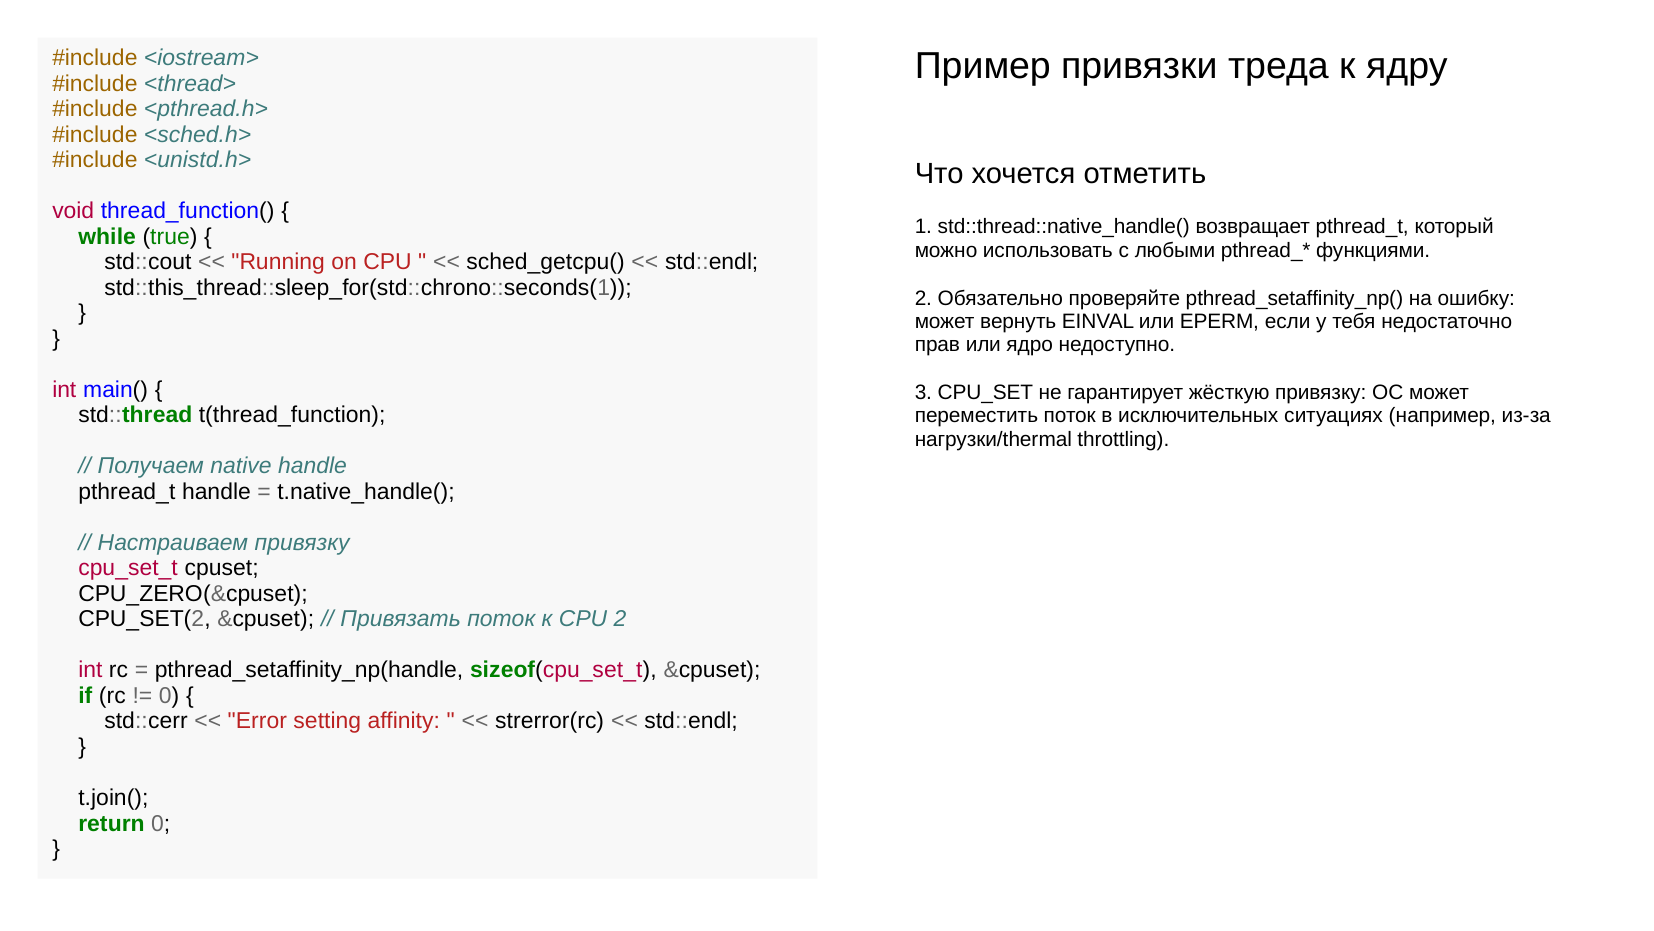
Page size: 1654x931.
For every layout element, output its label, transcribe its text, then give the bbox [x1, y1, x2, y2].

text_box Пример привязки треда к ядру [900, 37, 1463, 95]
text_box #include <iostream> #include <thread> #include <pthread.h> #include <sched.h> #include <unistd.h> void thread_function() { while (true) { std::cout << "Running on CPU " << sched_getcpu() << std::endl; std::this_thread::sleep_for(std::chrono::seconds(1)); } } int main() { std::thread t(thread_function); // Получаем native handle pthread_t handle = t.native_handle(); // Настраиваем привязку cpu_set_t cpuset; CPU_ZERO(&cpuset); CPU_SET(2, &cpuset); // Привязать поток к CPU 2 int rc = pthread_setaffinity_np(handle, sizeof(cpu_set_t), &cpuset); if (rc != 0) { std::cerr << "Error setting affinity: " << strerror(rc) << std::endl; } t.join(); return 0; } [37, 37, 818, 879]
text_box Что хочется отметить 1. std::thread::native_handle() возвращает pthread_t, который можно использовать с любыми pthread_* функциями. 2. Обязательно проверяйте pthread_setaffinity_np() на ошибку: может вернуть EINVAL или EPERM, если у тебя недостаточно прав или ядро недоступно. 3. CPU_SET не гарантирует жёсткую привязку: ОС может переместить поток в исключительных ситуациях (например, из-за нагрузки/thermal throttling). [900, 150, 1576, 507]
